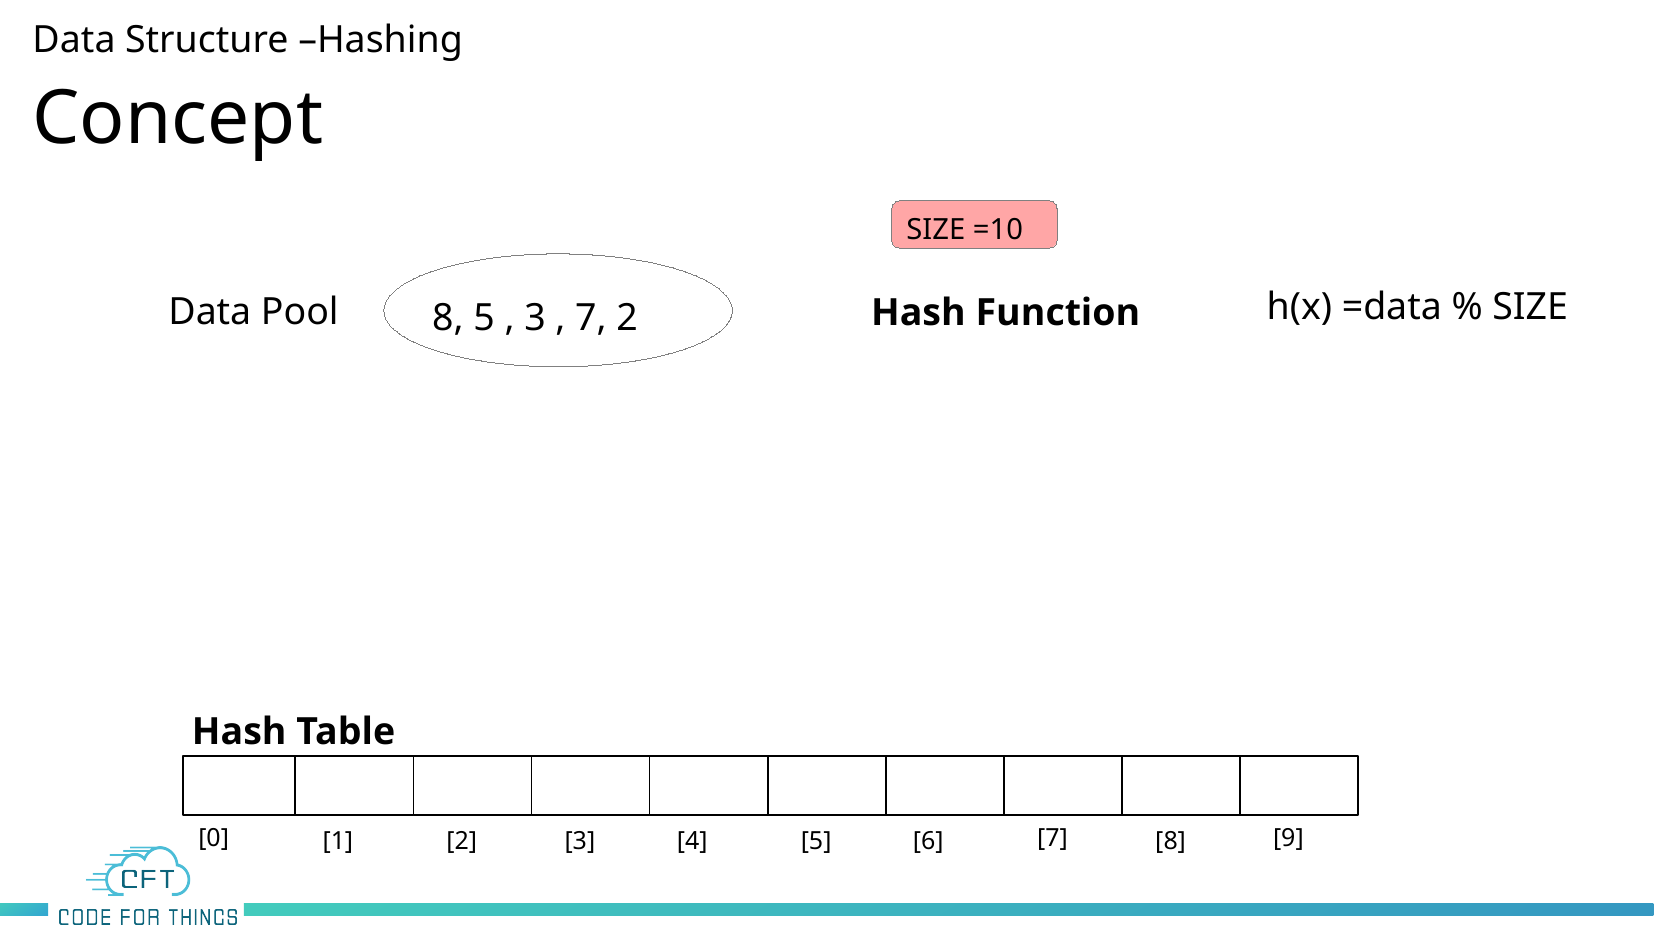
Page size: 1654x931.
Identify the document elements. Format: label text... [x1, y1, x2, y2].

text_box [8] [1133, 814, 1235, 860]
text_box Hash Function [820, 278, 1216, 337]
text_box [3] [543, 814, 644, 860]
text_box [2] [425, 814, 526, 860]
text_box 8, 5 , 3 , 7, 2 [402, 283, 709, 342]
title Data Structure –Hashing Concept [32, 12, 1184, 166]
text_box [183, 755, 1359, 815]
text_box [4] [655, 814, 756, 860]
text_box [5] [779, 814, 880, 860]
text_box [9] [1251, 812, 1353, 857]
text_box Hash Table [141, 696, 461, 756]
picture [59, 846, 237, 925]
text_box Data Pool [118, 276, 402, 342]
text_box h(x) =data % SIZE [1216, 272, 1654, 337]
text_box [405, 253, 733, 339]
text_box [7] [1015, 812, 1117, 857]
text_box SIZE =10 [891, 200, 1058, 250]
text_box [0] [177, 812, 278, 857]
text_box [6] [891, 814, 993, 860]
text_box [1] [301, 814, 402, 860]
text_box [413, 342, 703, 367]
